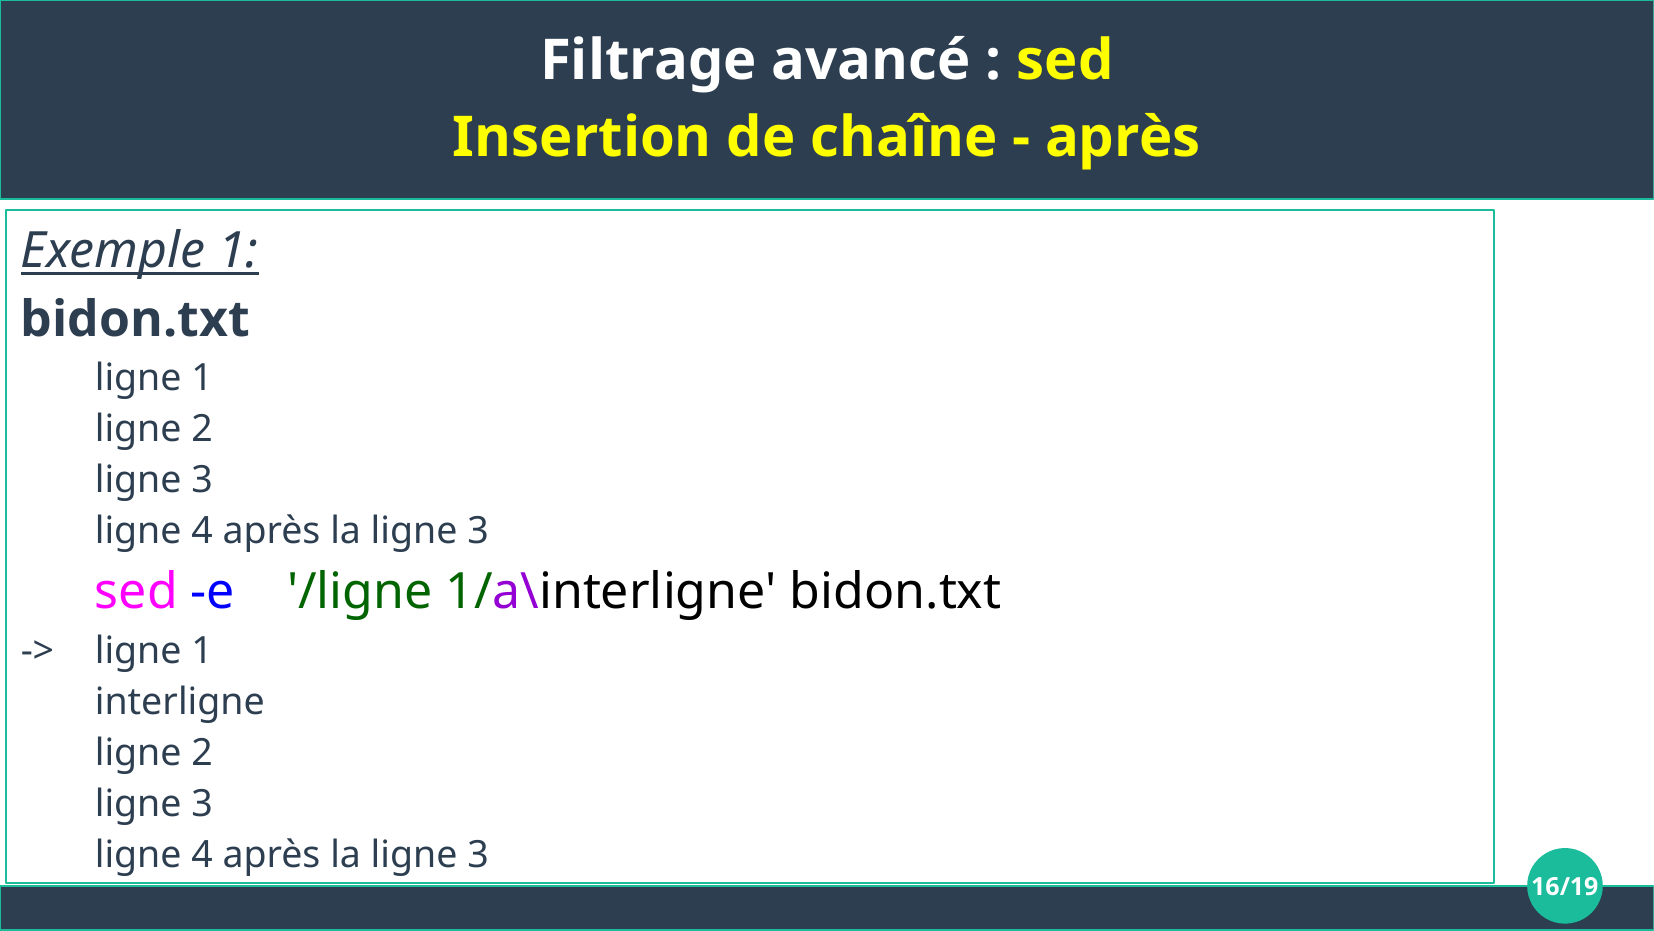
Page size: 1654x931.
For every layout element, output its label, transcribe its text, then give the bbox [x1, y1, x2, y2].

text_box Exemple 1: bidon.txt ligne 1 ligne 2 ligne 3 ligne 4 après la ligne 3 sed -e '/ligne 1/a\interligne' bidon.txt -> ligne 1 interligne ligne 2 ligne 3 ligne 4 après la ligne 3 [6, 209, 1495, 883]
title Filtrage avancé : sed Insertion de chaîne - après [59, 37, 1595, 155]
